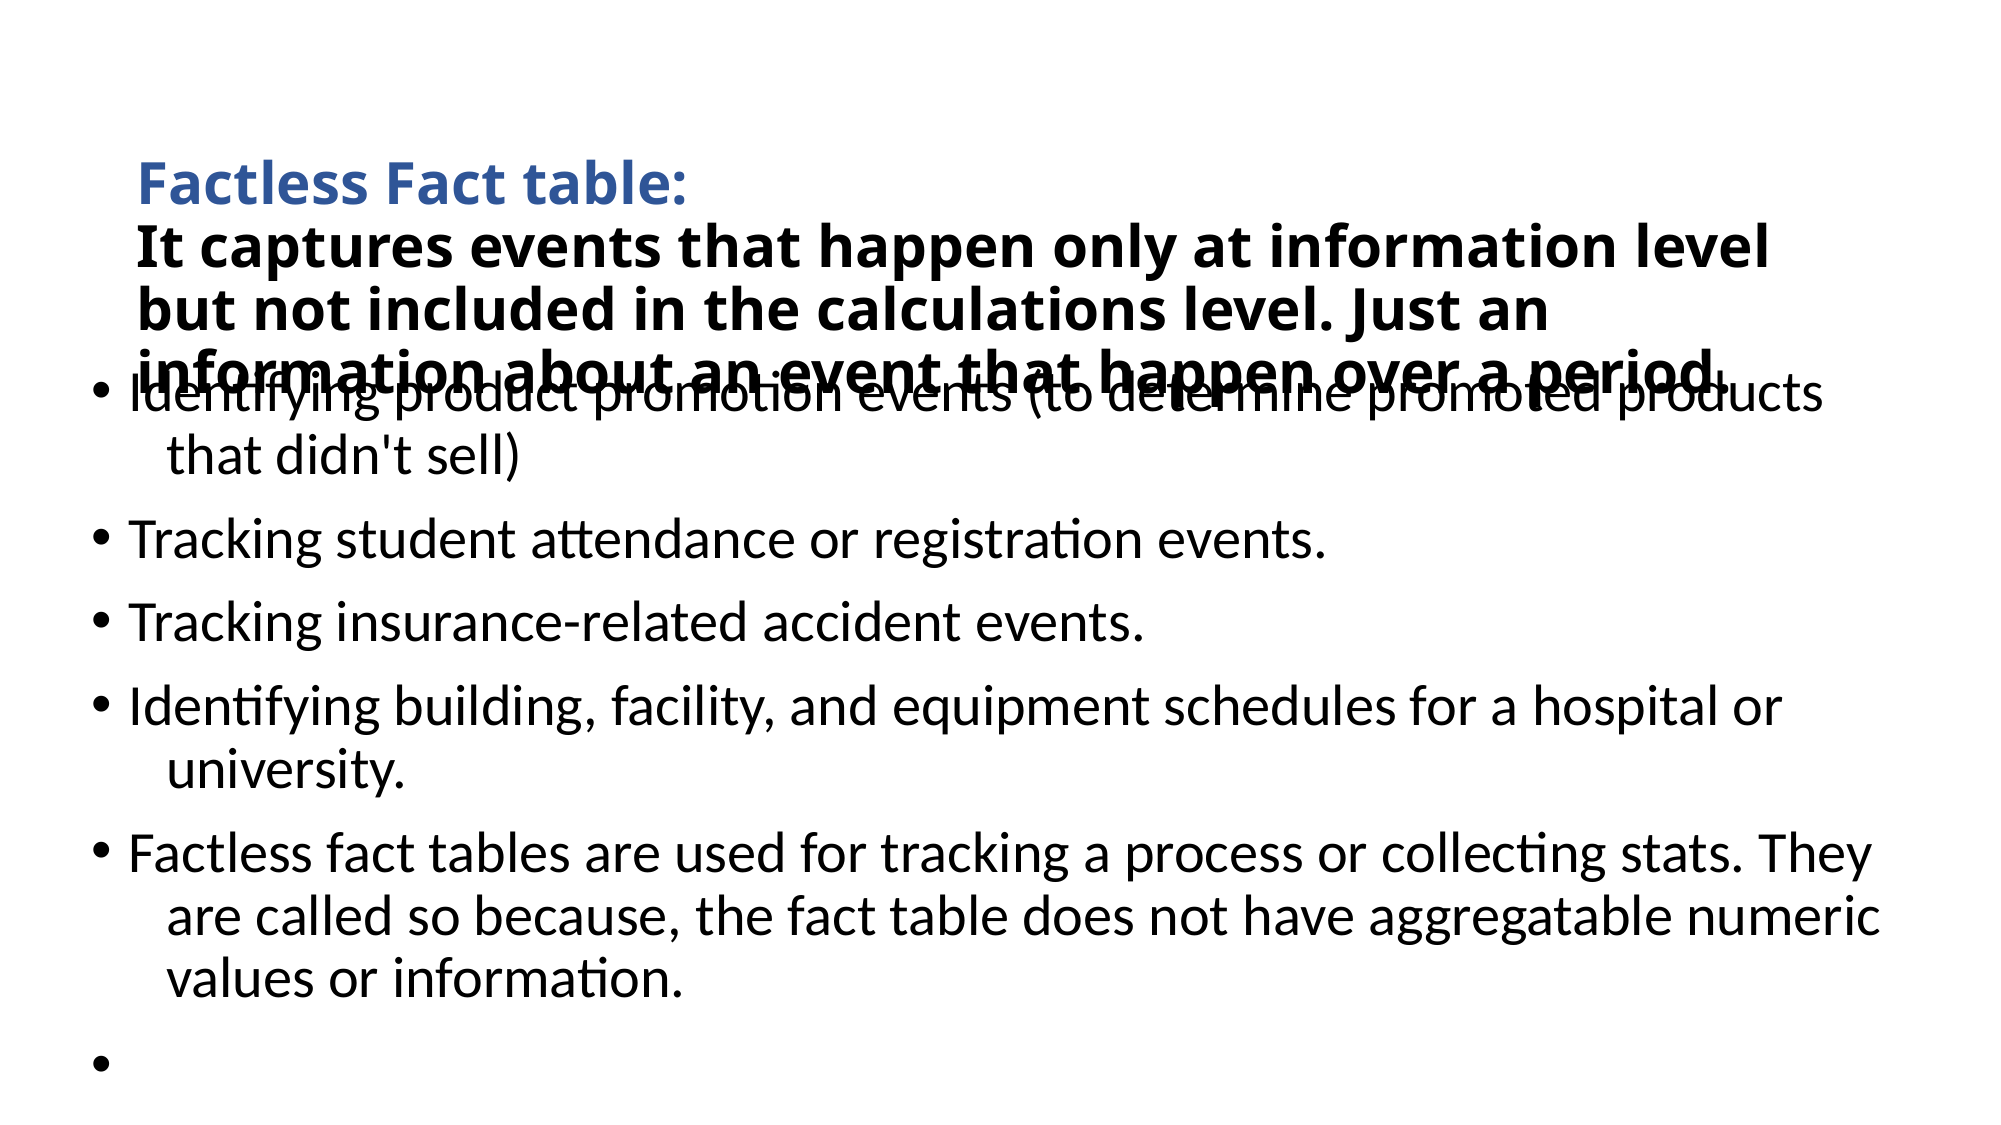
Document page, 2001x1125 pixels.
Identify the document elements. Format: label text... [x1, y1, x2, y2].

title Factless Fact table: It captures events that happen only at information level but not included in the calculations level. Just an information about an event that happen over a period. [121, 146, 1847, 241]
list Identifying product promotion events (to determine promoted products that didn't sell) Tracking student attendance or registration events. Tracking insurance-related accident events. Identifying building, facility, and equipment schedules for a hospital or university. Factless fact tables are used for tracking a process or collecting stats. They are called so because, the fact table does not have aggregatable numeric values or information. [76, 353, 1925, 1068]
